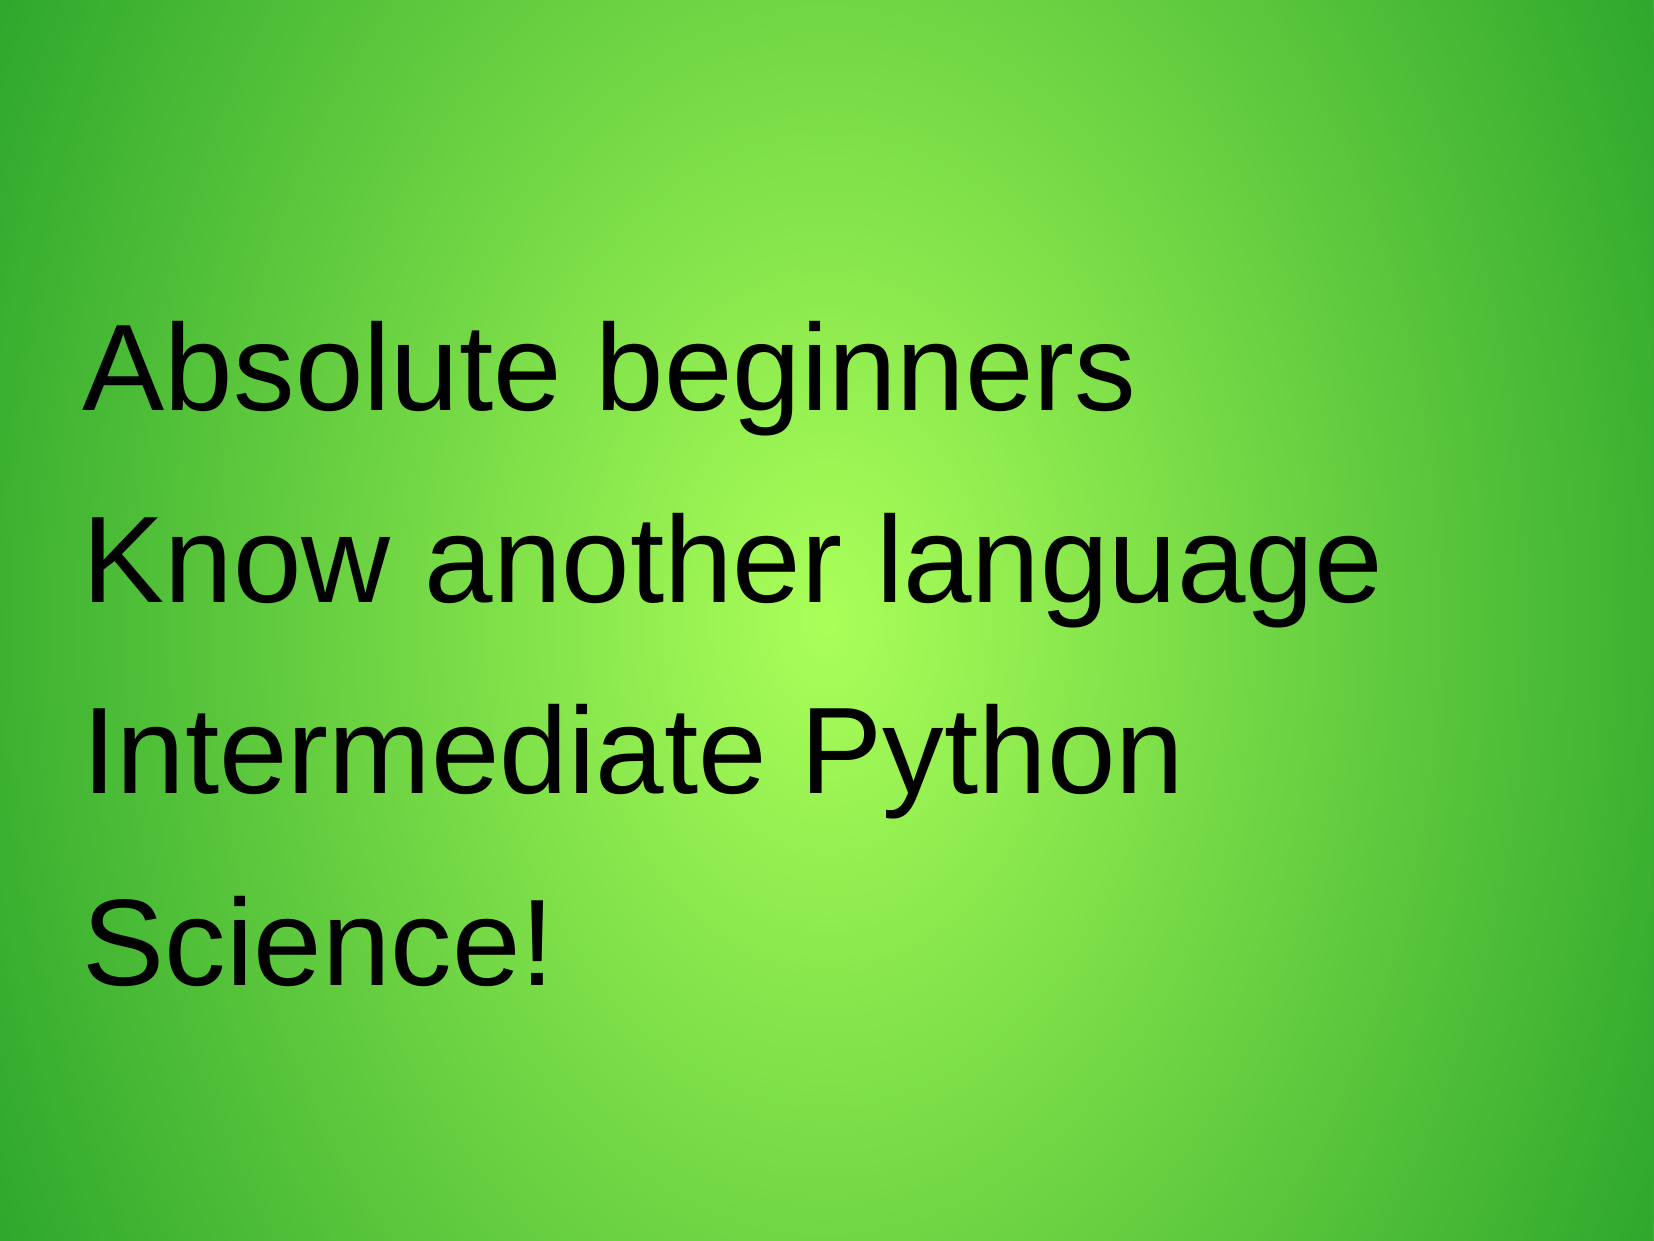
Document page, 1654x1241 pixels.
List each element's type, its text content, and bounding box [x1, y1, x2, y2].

list Absolute beginners Know another language Intermediate Python Science! [82, 299, 1571, 1019]
